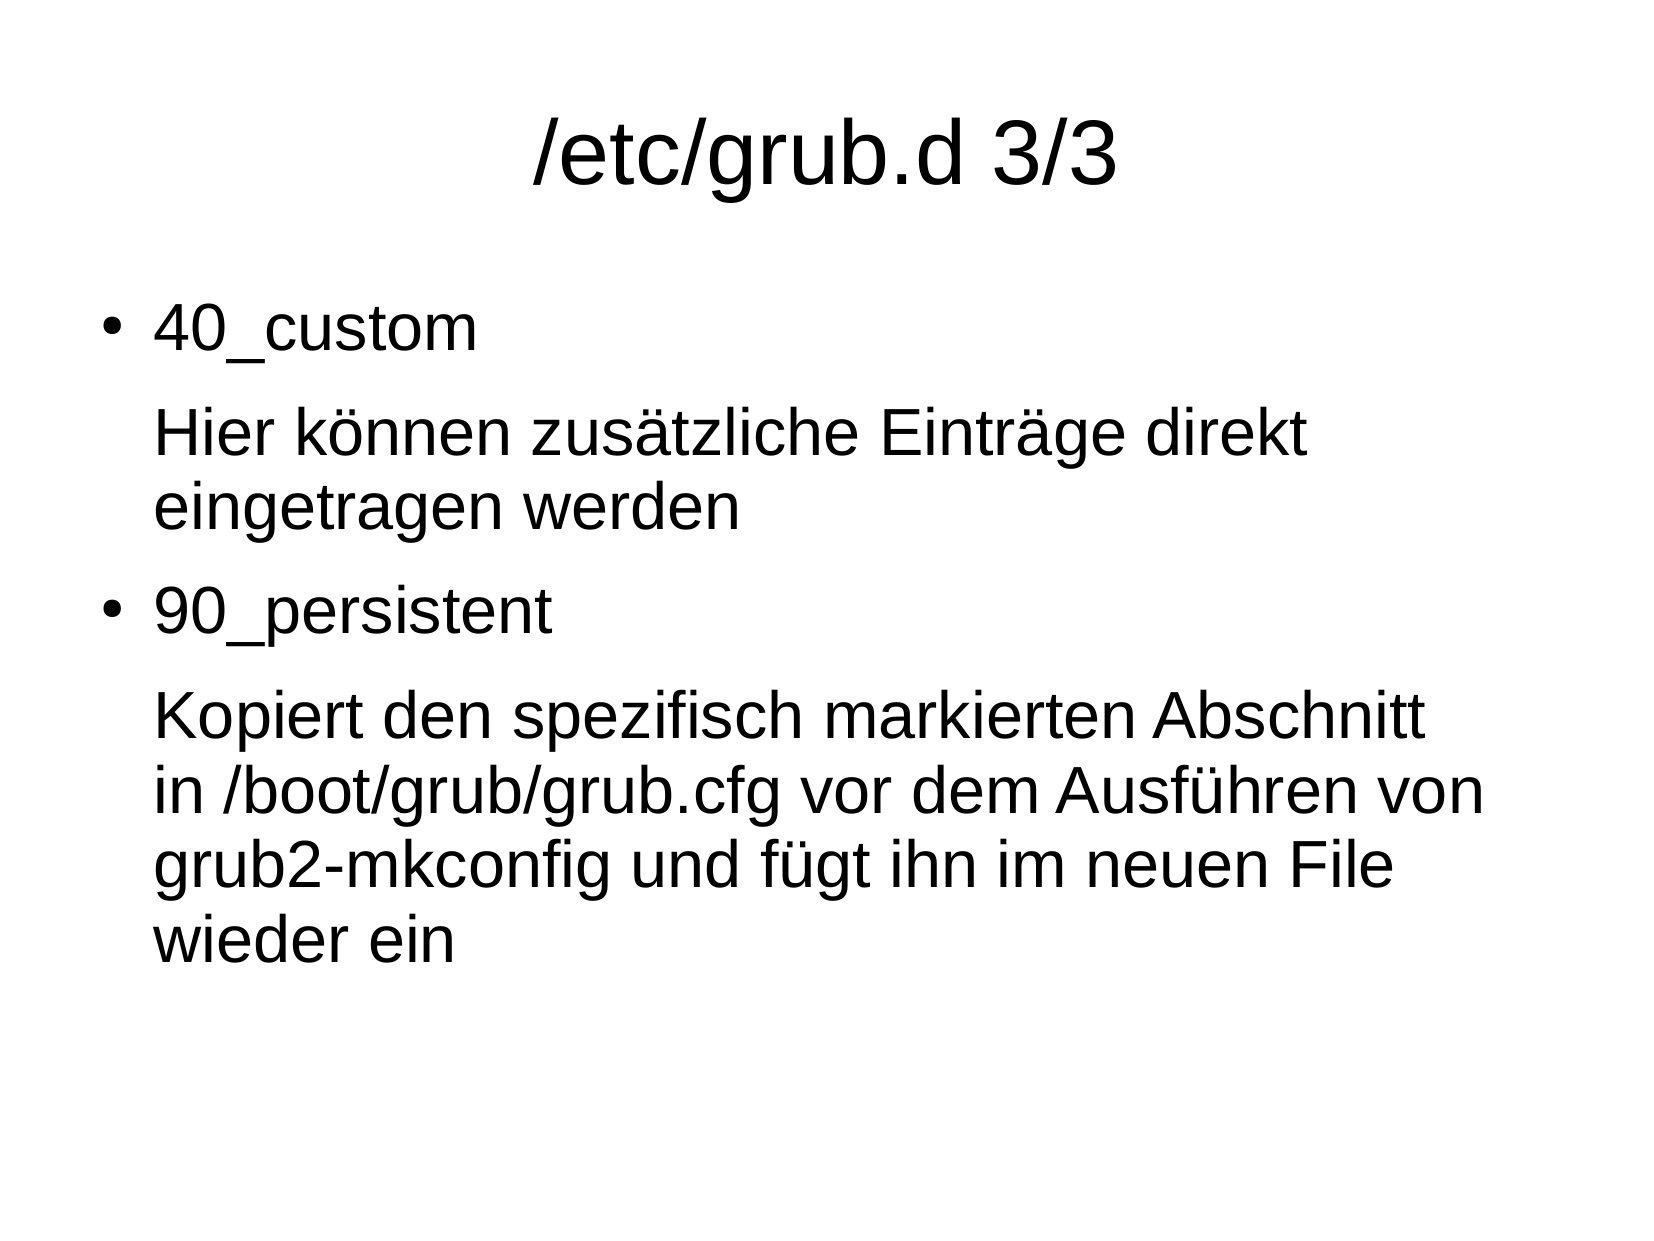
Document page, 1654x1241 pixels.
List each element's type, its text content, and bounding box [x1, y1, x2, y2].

list 40_custom Hier können zusätzliche Einträge direkt eingetragen werden 90_persistent Kopiert den spezifisch markierten Abschnitt in /boot/grub/grub.cfg vor dem Ausführen von grub2-mkconfig und fügt ihn im neuen File wieder ein [82, 290, 1571, 1010]
title /etc/grub.d 3/3 [82, 49, 1571, 257]
